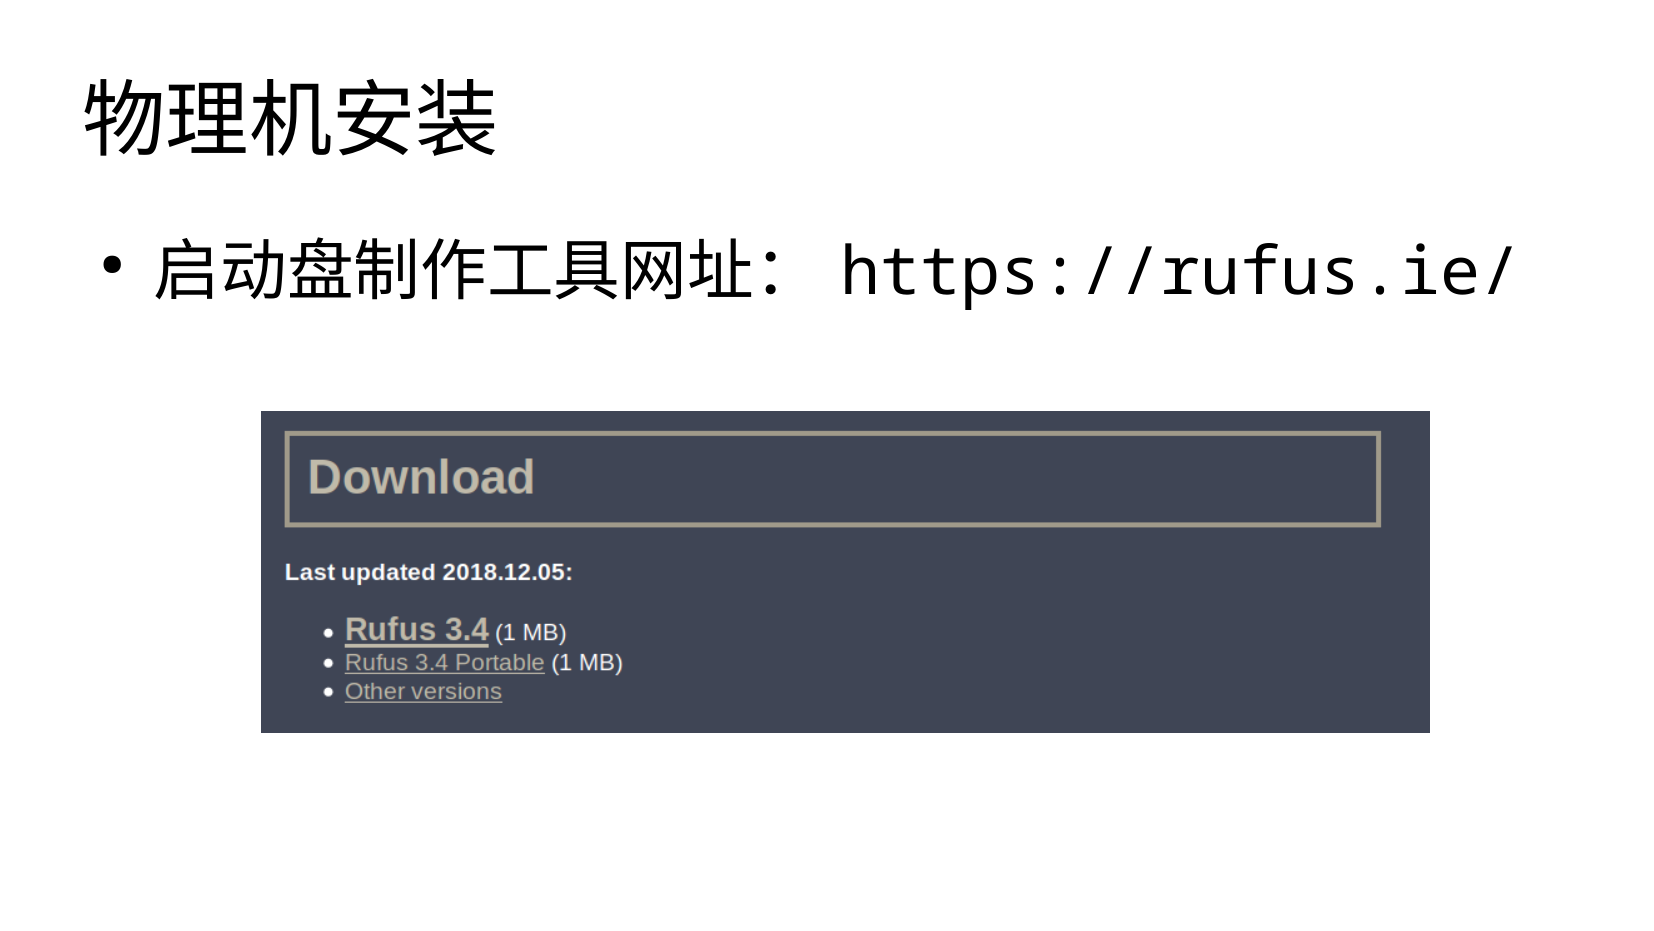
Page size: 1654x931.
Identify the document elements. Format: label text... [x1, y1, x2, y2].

list 启动盘制作工具网址：https://rufus.ie/ [82, 217, 1571, 758]
picture [261, 411, 1430, 733]
title 物理机安装 [82, 37, 1571, 189]
